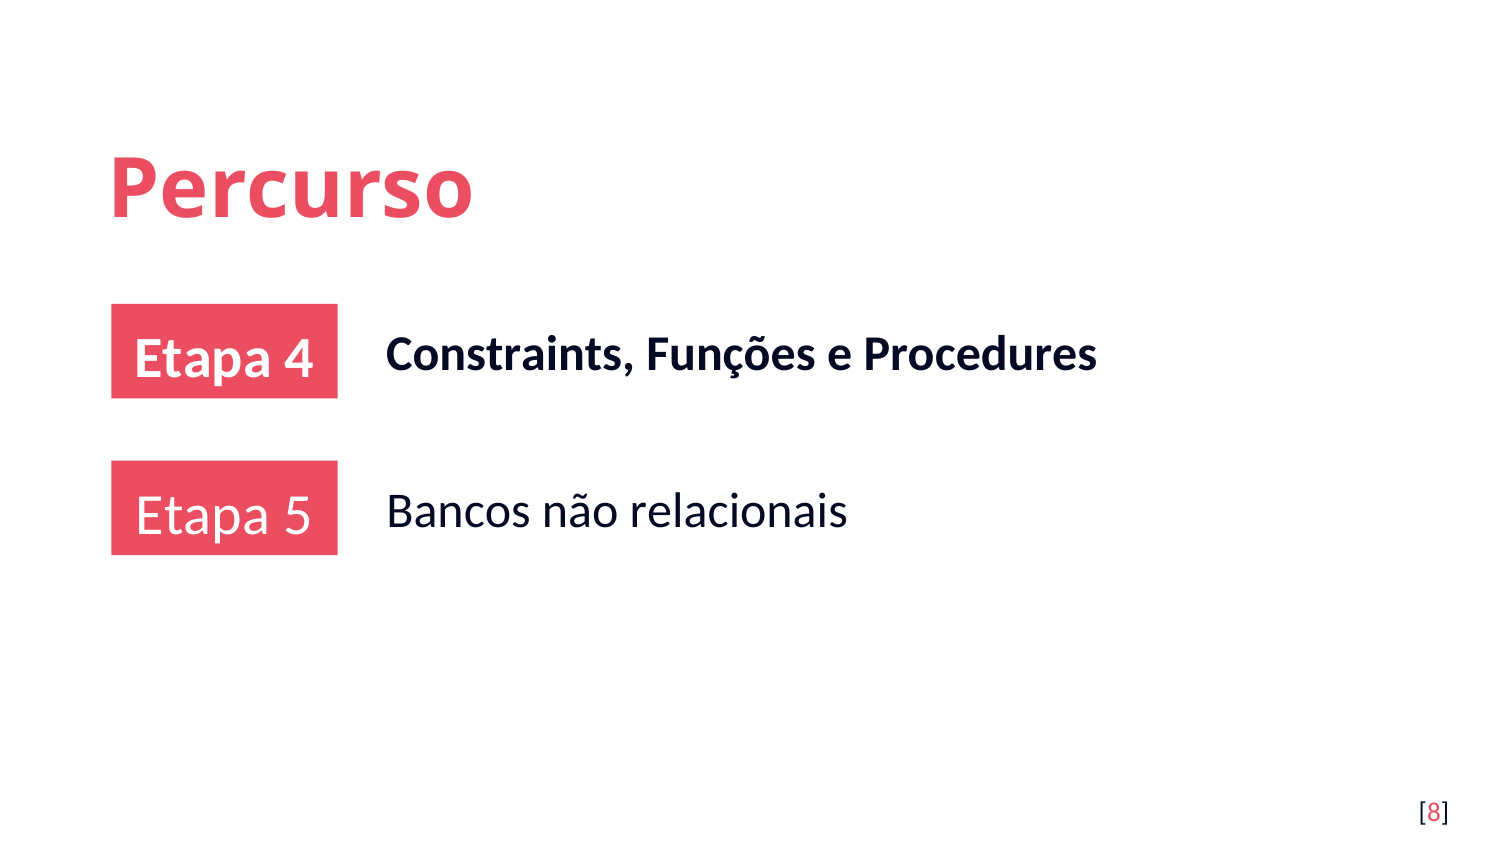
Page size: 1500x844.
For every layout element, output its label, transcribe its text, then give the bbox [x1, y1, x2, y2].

text_box Etapa 4 [111, 303, 338, 399]
text_box Percurso [92, 104, 1309, 243]
text_box Bancos não relacionais [371, 470, 1437, 546]
text_box Constraints, Funções e Procedures [371, 313, 1466, 389]
slide_number [‹#›] [1403, 779, 1494, 844]
text_box Etapa 5 [111, 460, 338, 556]
